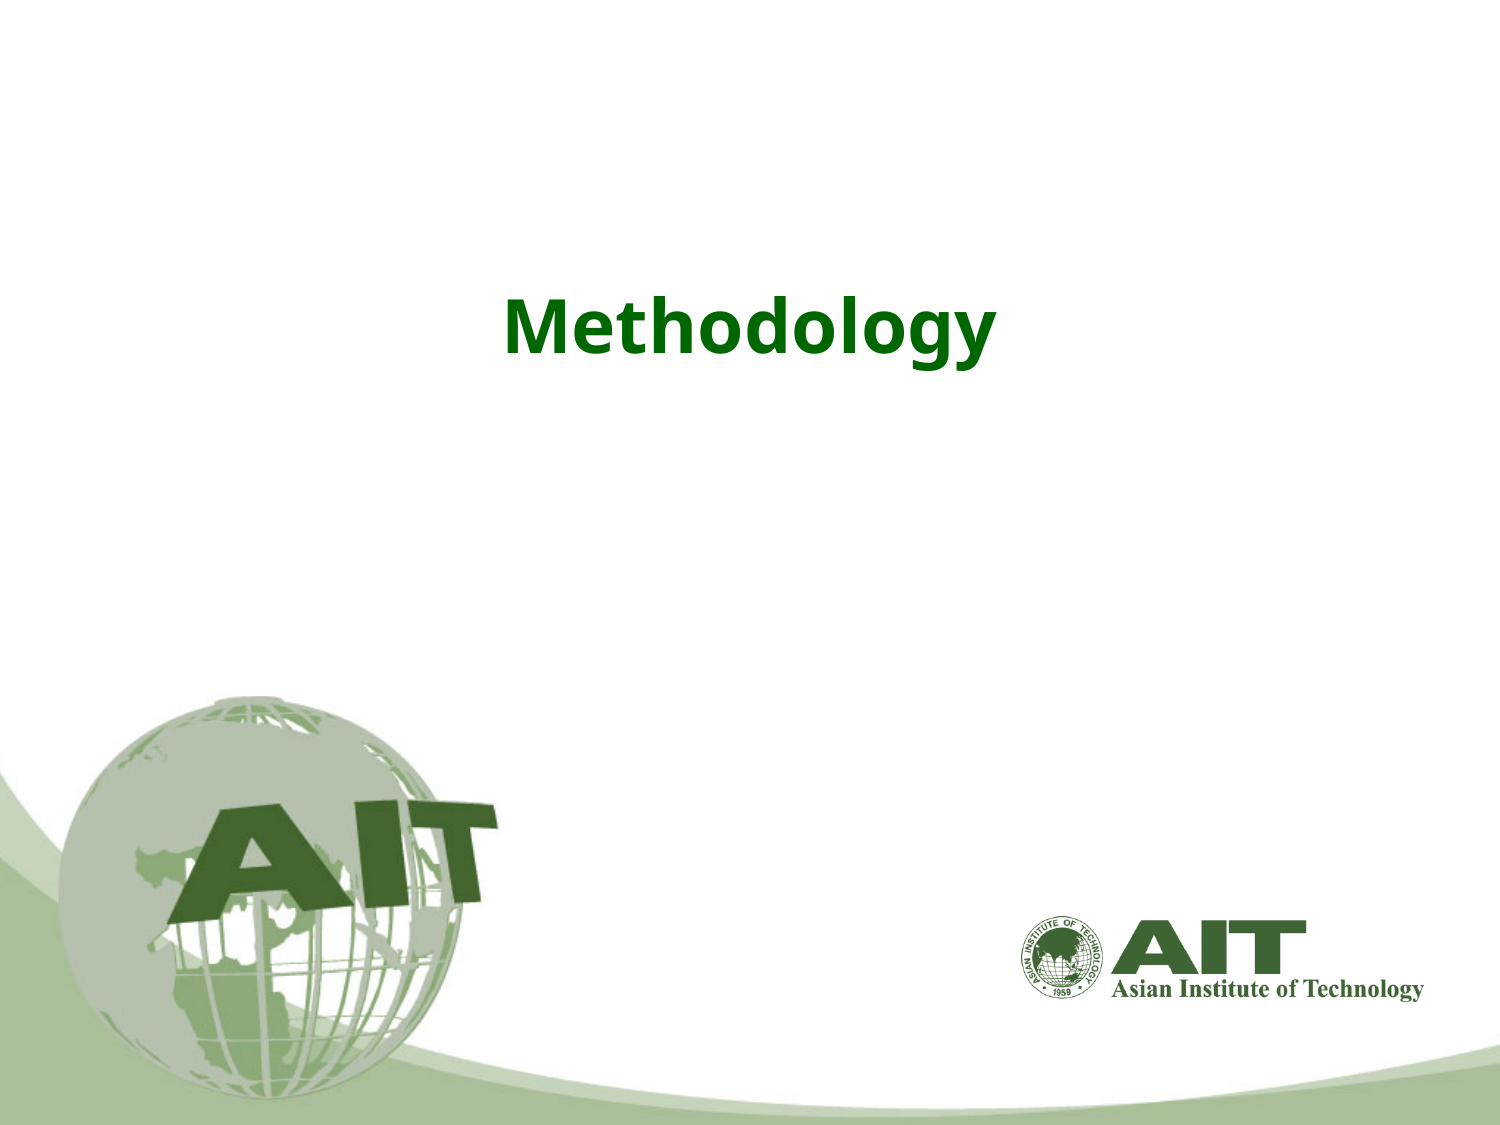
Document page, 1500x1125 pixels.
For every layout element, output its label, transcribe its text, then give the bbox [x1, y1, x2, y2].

picture [0, 0, 1500, 1125]
title Methodology [112, 203, 1387, 445]
